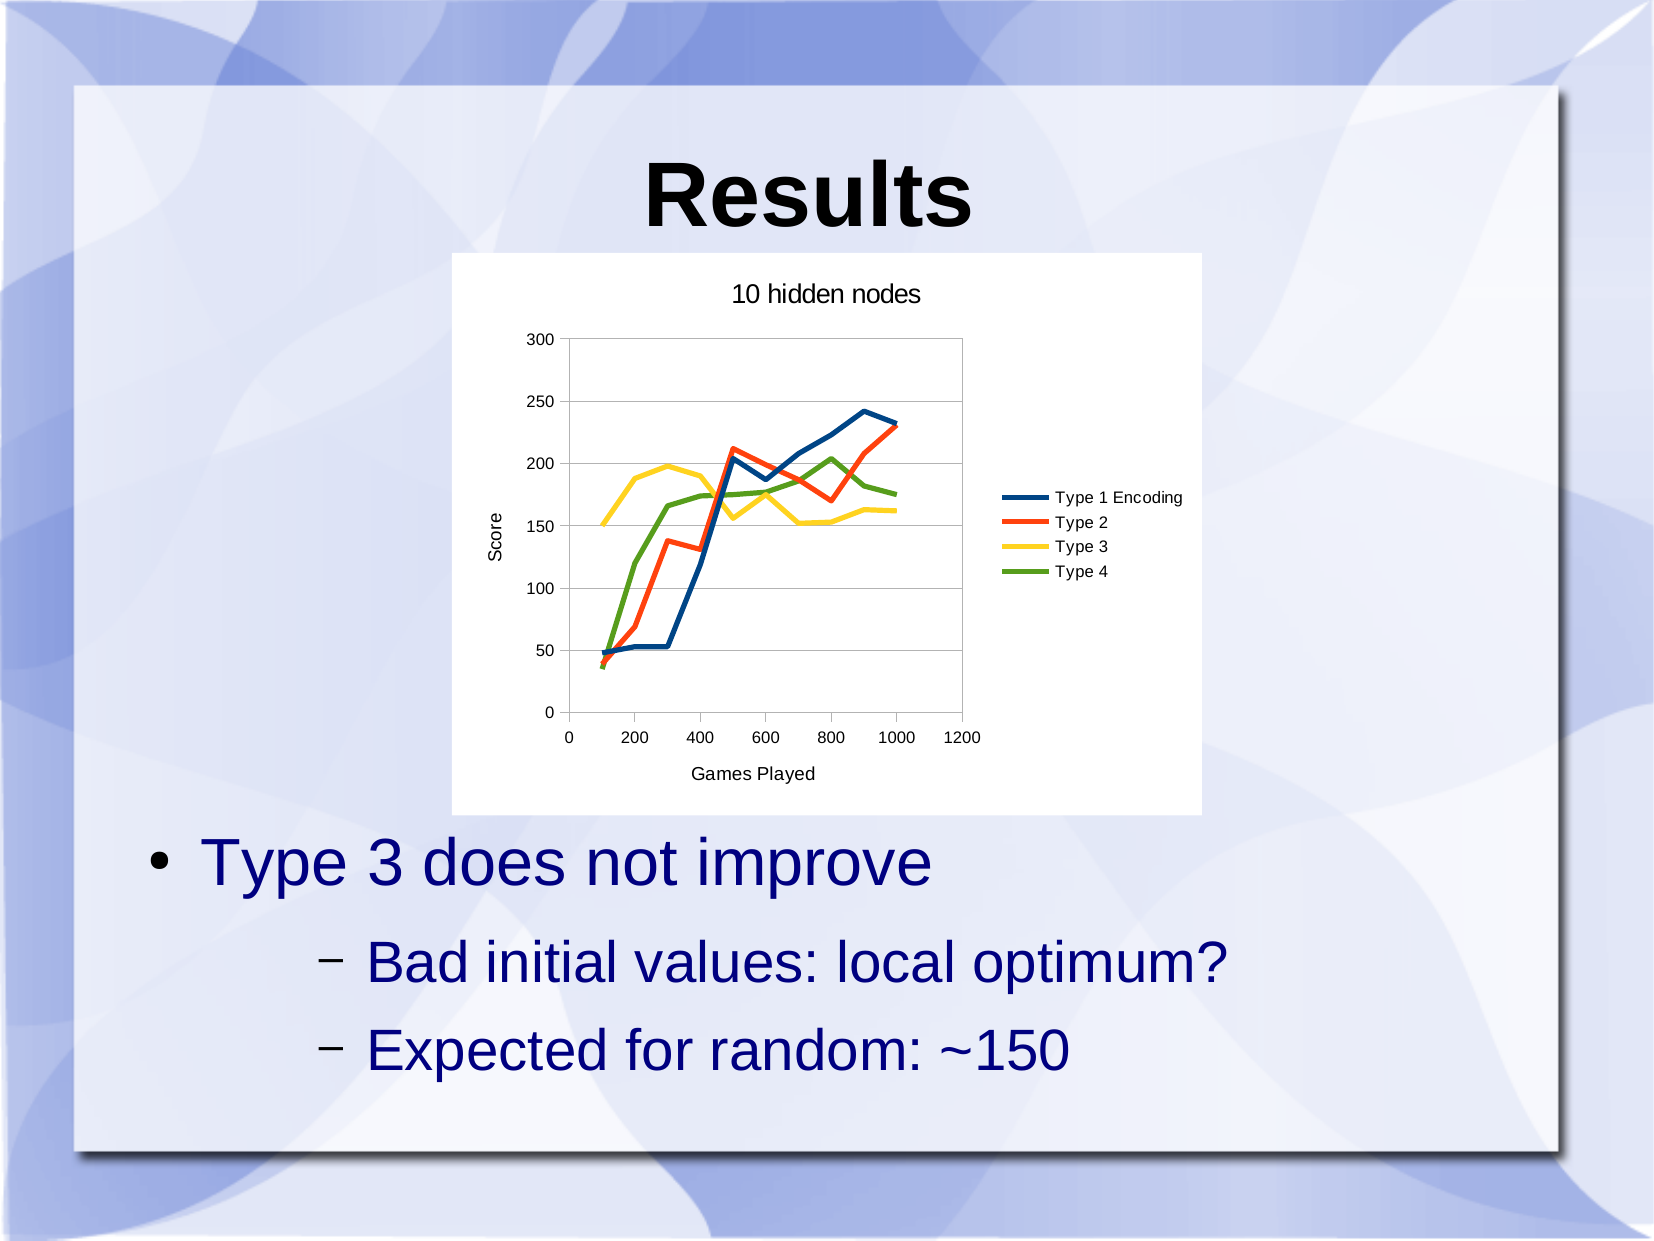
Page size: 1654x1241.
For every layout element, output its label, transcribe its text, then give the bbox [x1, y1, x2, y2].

chart [451, 252, 1202, 816]
picture [0, 0, 1654, 1241]
list Type 3 does not improve Bad initial values: local optimum? Expected for random: ~150 [129, 825, 1489, 1129]
title Results [82, 90, 1536, 298]
